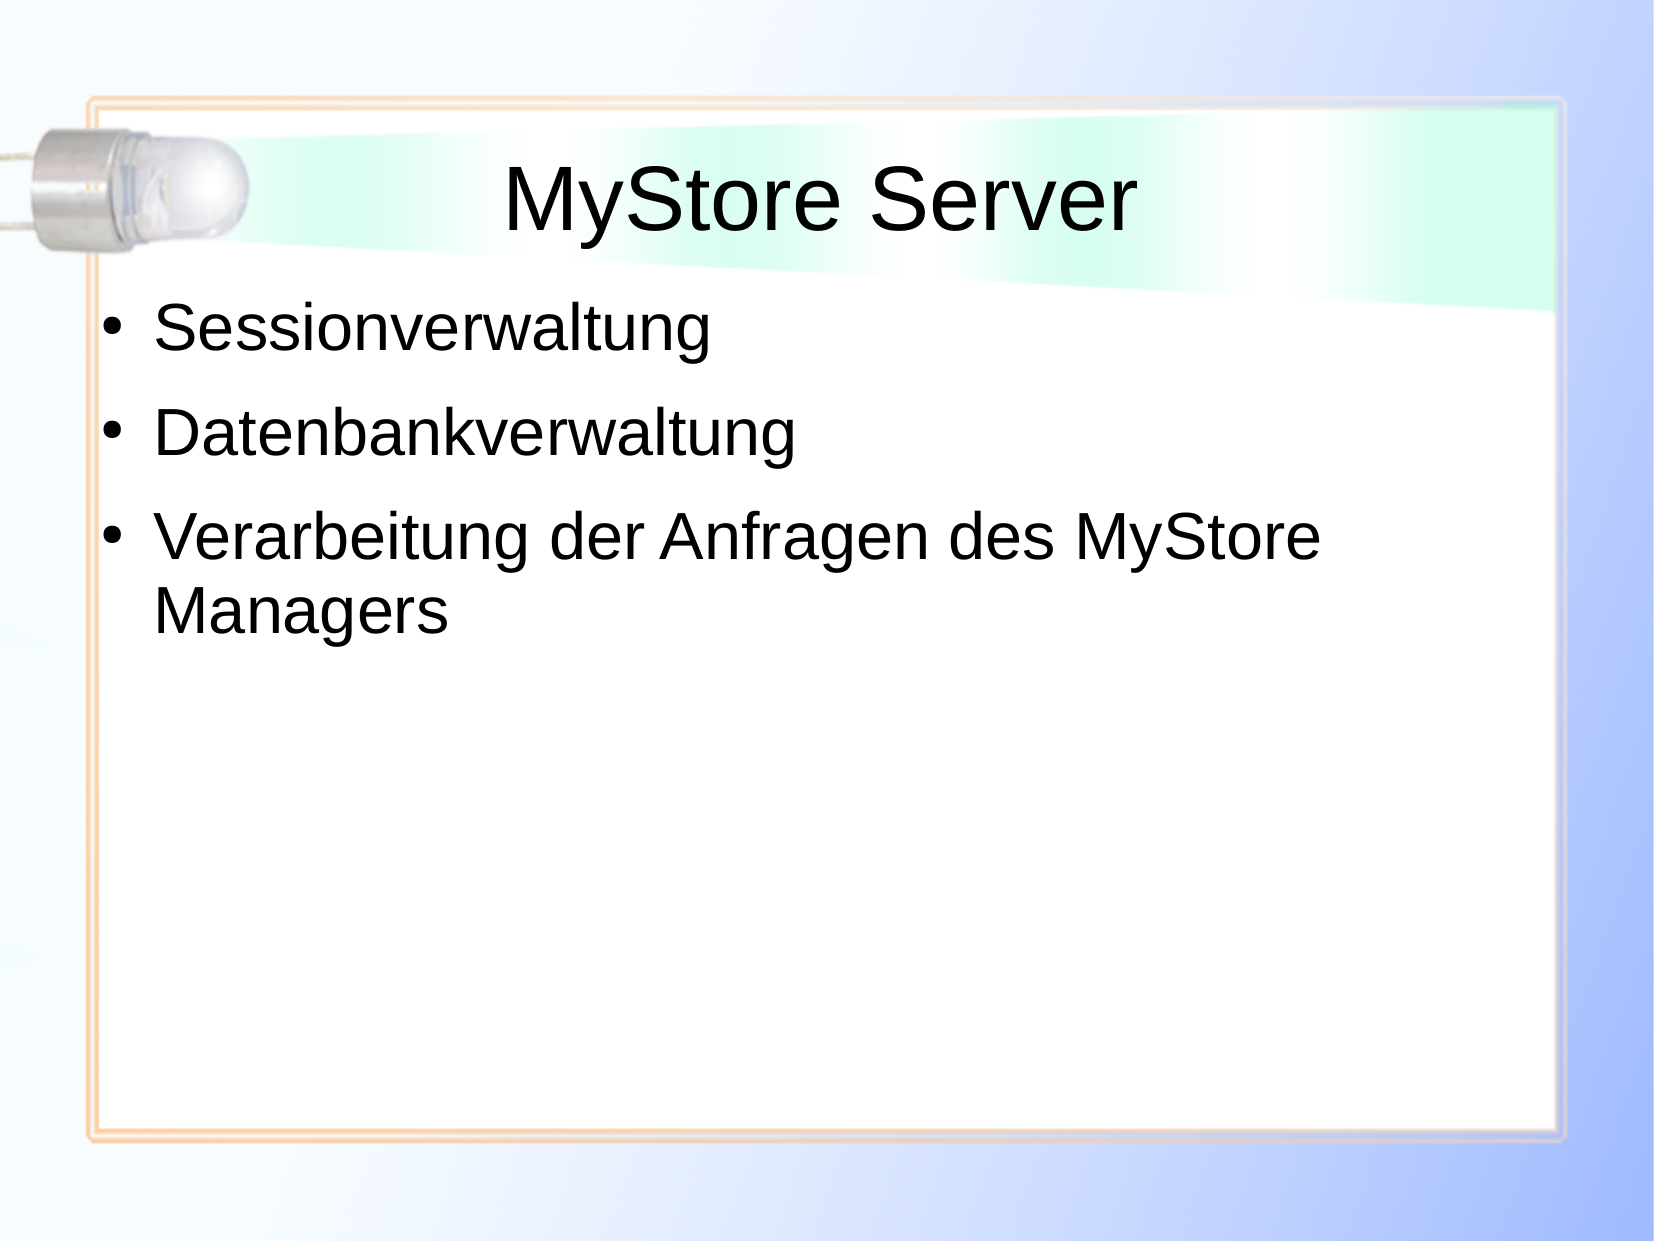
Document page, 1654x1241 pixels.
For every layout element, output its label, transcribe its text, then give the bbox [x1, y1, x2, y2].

title MyStore Server [76, 102, 1565, 296]
picture [0, 0, 1654, 1241]
list Sessionverwaltung Datenbankverwaltung Verarbeitung der Anfragen des MyStore Managers [82, 290, 1571, 1094]
